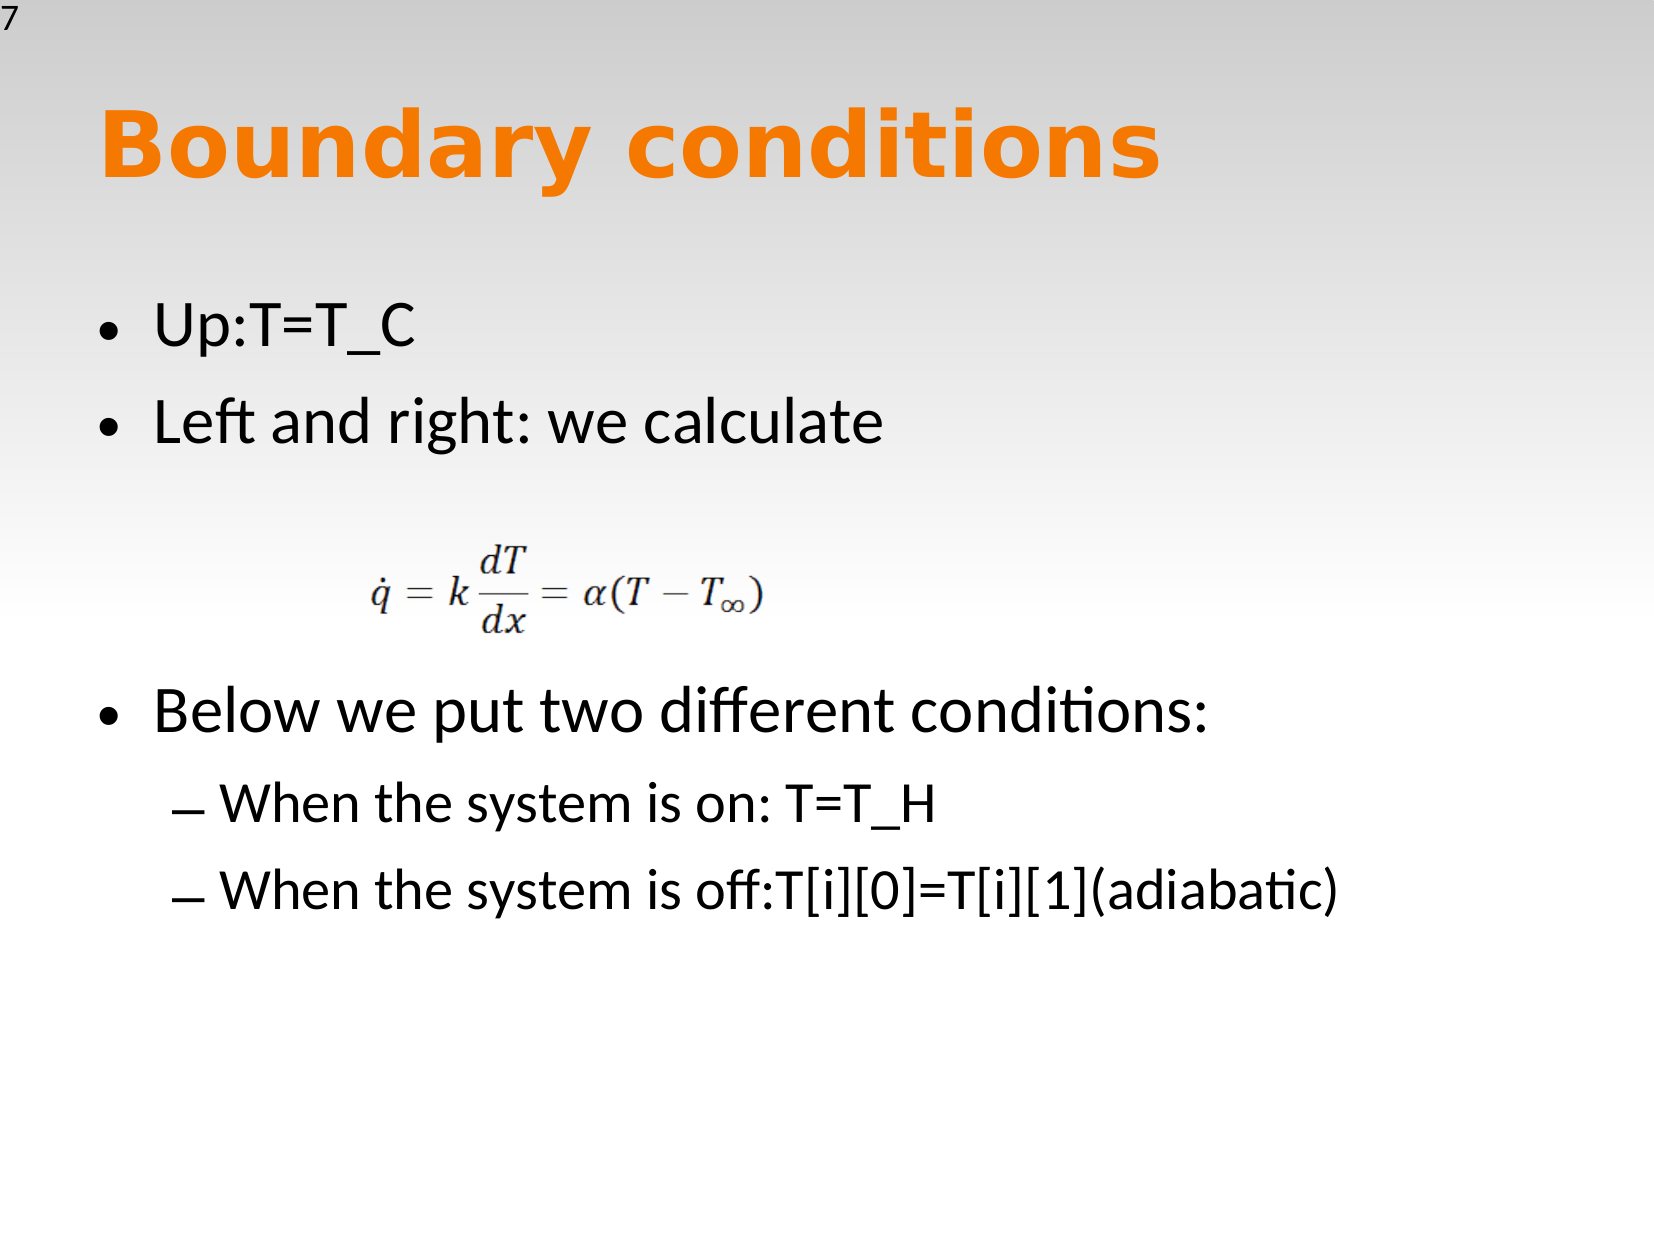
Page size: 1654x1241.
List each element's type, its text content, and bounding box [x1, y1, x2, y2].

title Boundary conditions [82, 37, 1571, 245]
picture [370, 541, 766, 637]
list Up:T=T_C Left and right: we calculate Below we put two different conditions: When the system is on: T=T_H When the system is off:T[i][0]=T[i][1](adiabatic) [82, 289, 1571, 1108]
